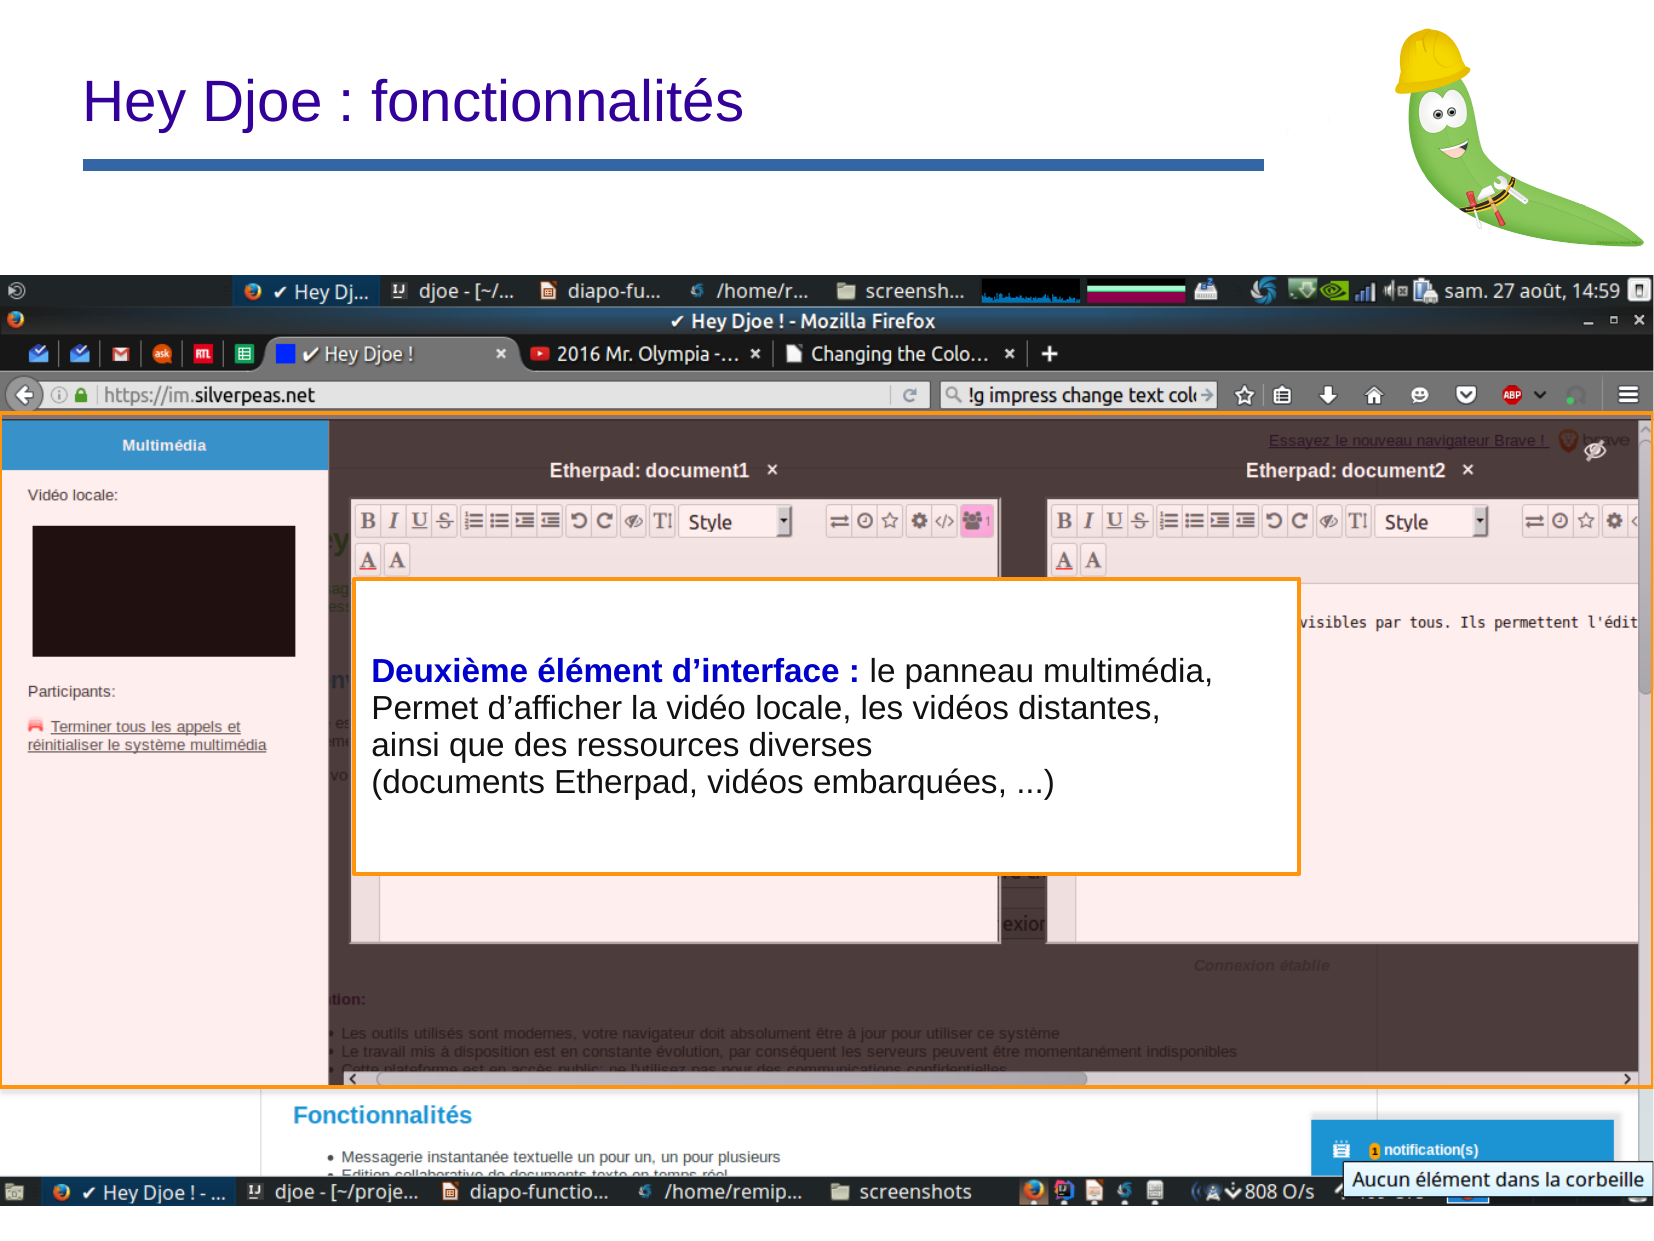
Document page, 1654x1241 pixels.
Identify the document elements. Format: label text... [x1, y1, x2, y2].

text_box Deuxième élément d’interface : le panneau multimédia, Permet d’afficher la vidéo locale, les vidéos distantes, ainsi que des ressources diverses (documents Etherpad, vidéos embarquées, ...) [354, 578, 1300, 875]
title Hey Djoe : fonctionnalités [82, 49, 1264, 154]
picture [0, 275, 1654, 413]
picture [1286, 23, 1647, 248]
text_box [0, 413, 1654, 1087]
picture [0, 1087, 1654, 1206]
